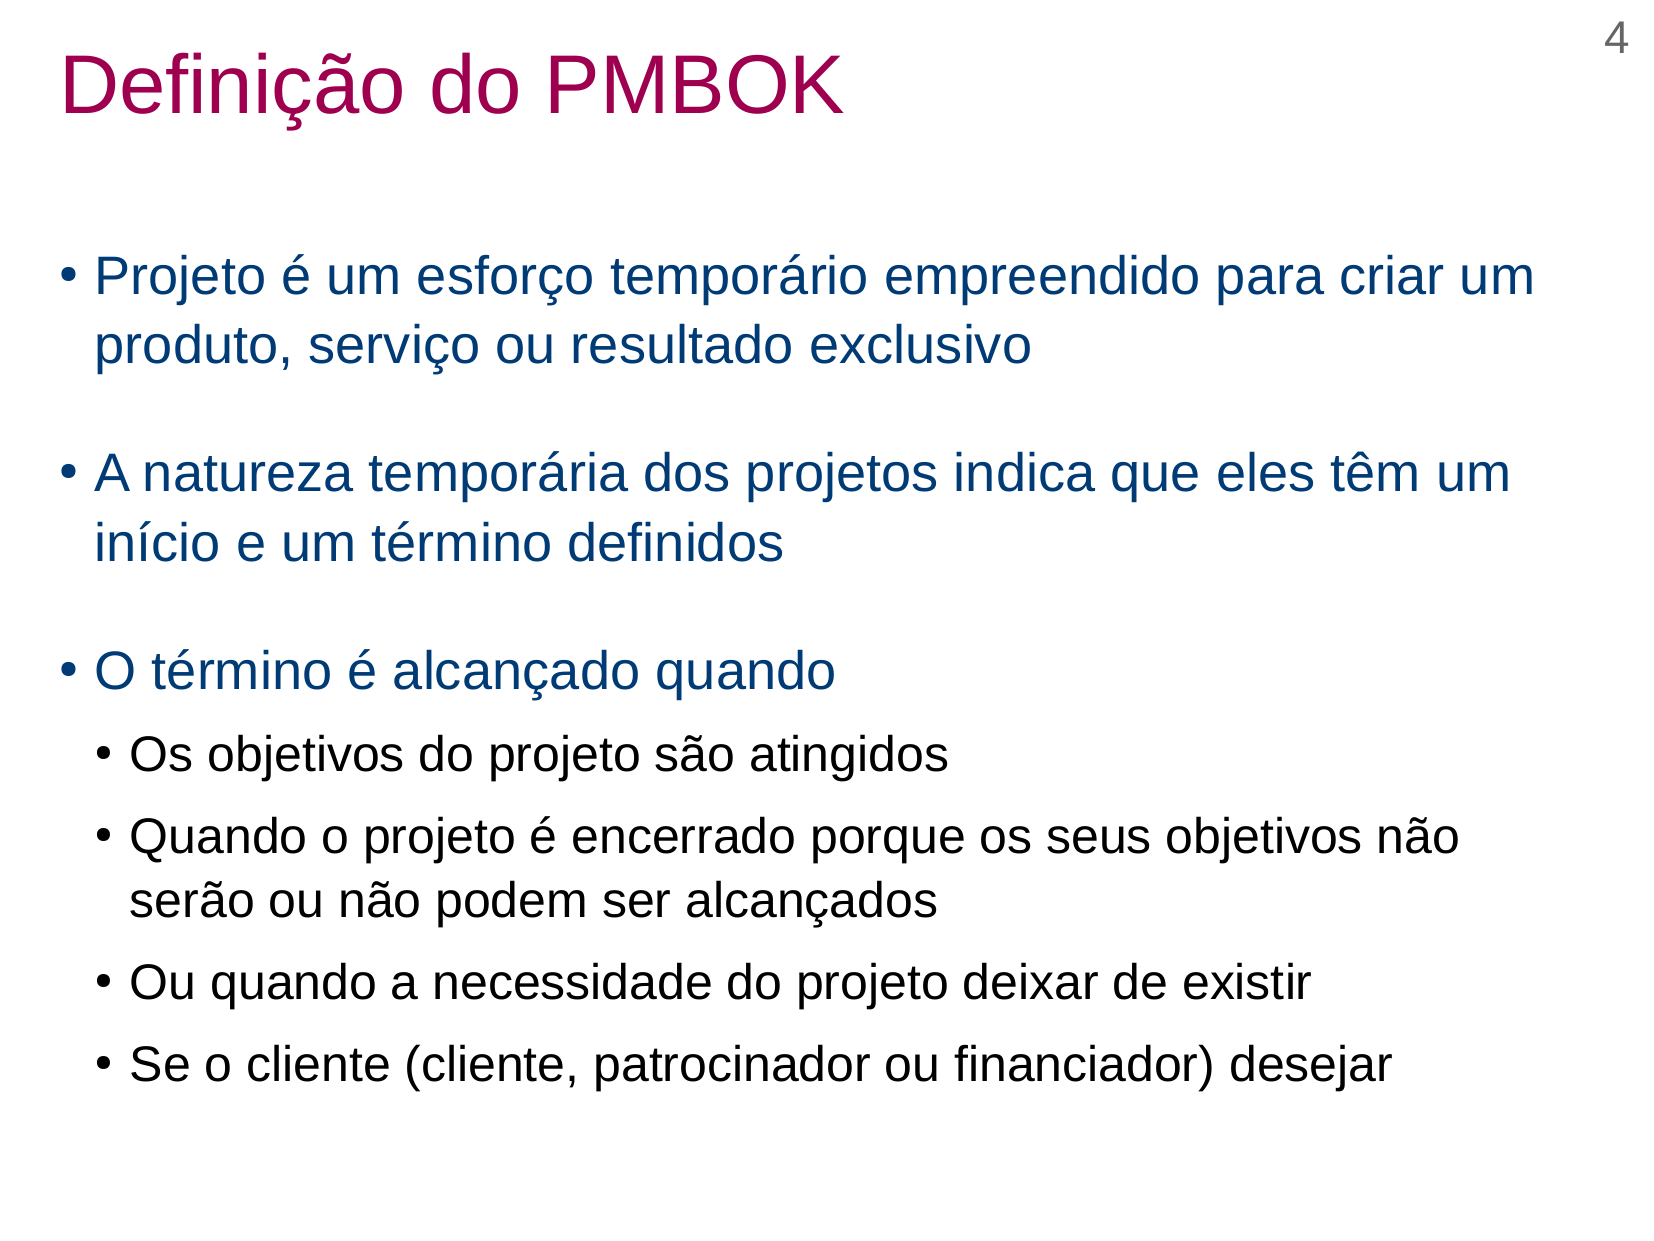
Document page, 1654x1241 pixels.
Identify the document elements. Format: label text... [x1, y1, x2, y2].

title Definição do PMBOK [59, 29, 1595, 148]
list Projeto é um esforço temporário empreendido para criar um produto, serviço ou resultado exclusivo A natureza temporária dos projetos indica que eles têm um início e um término definidos O término é alcançado quando Os objetivos do projeto são atingidos Quando o projeto é encerrado porque os seus objetivos não serão ou não podem ser alcançados Ou quando a necessidade do projeto deixar de existir Se o cliente (cliente, patrocinador ou financiador) desejar [59, 236, 1595, 1211]
